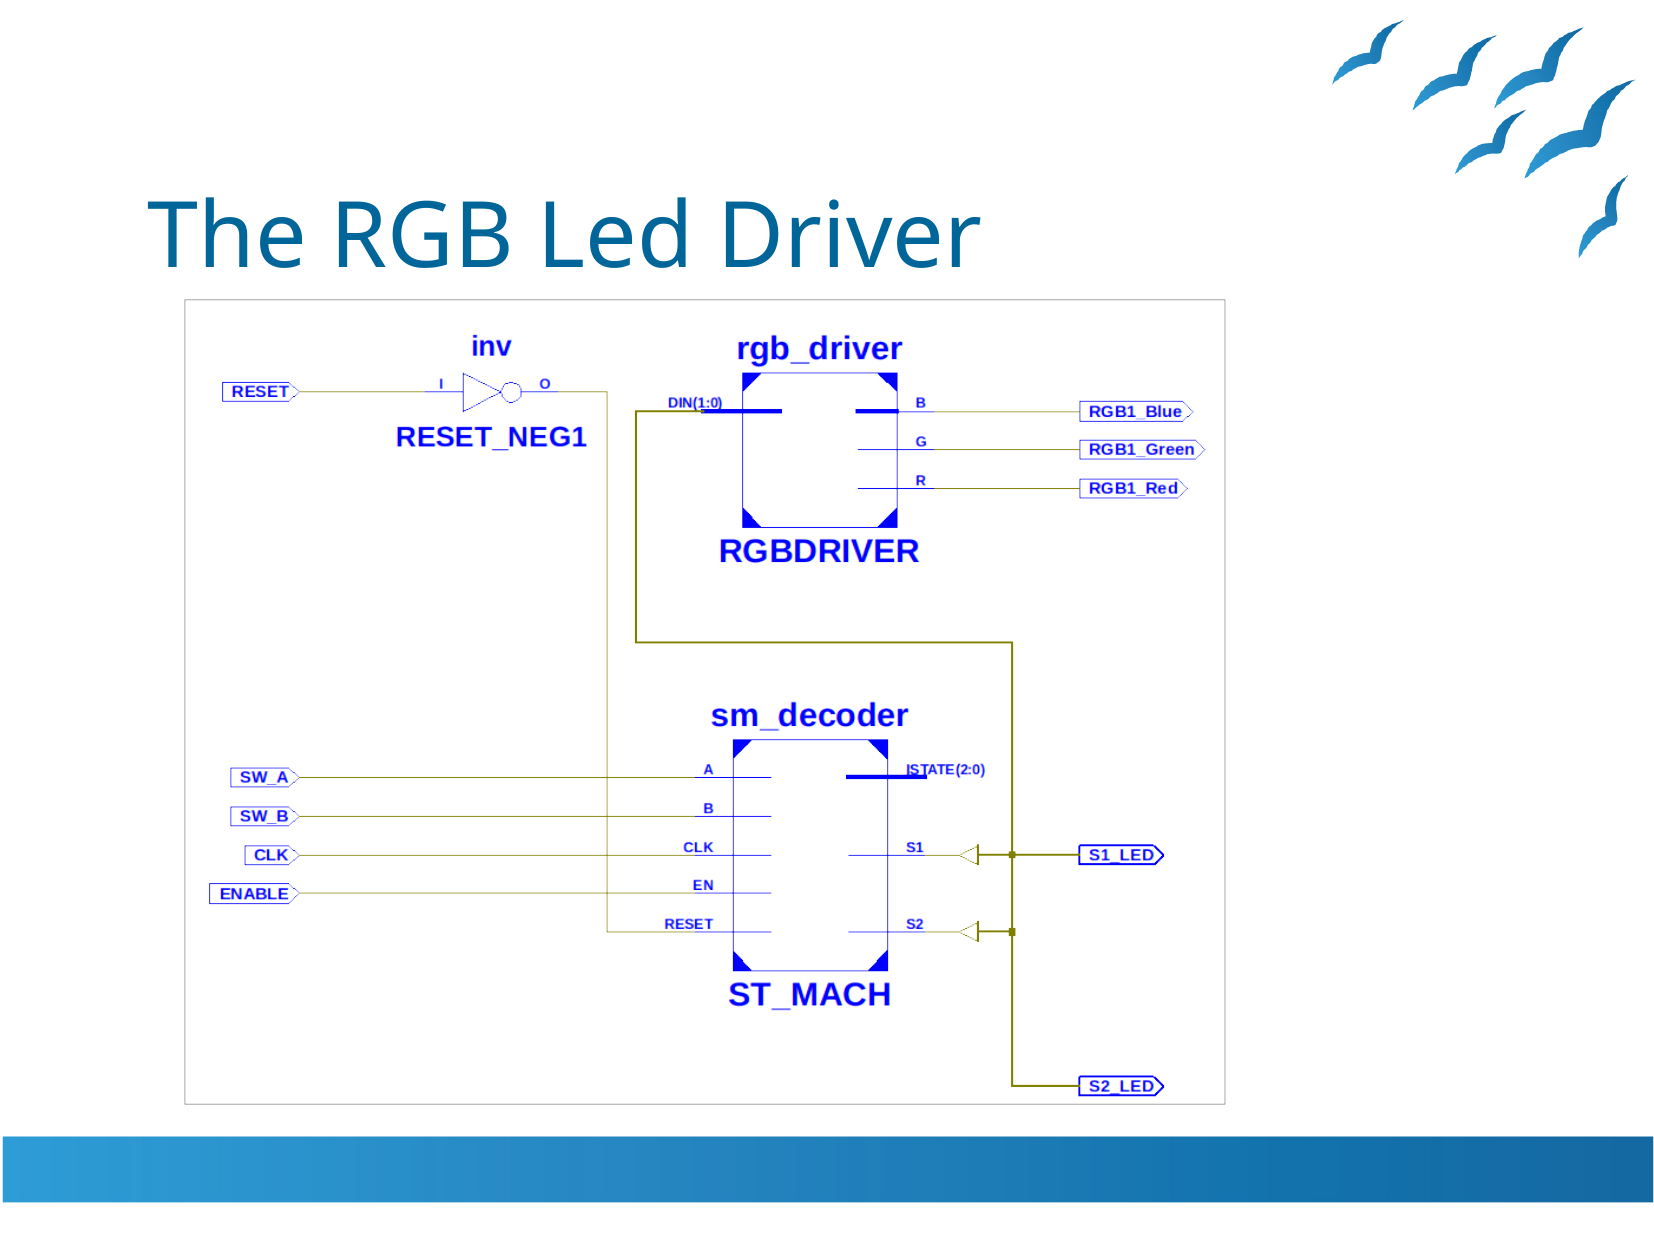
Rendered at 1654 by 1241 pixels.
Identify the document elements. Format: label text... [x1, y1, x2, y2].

title The RGB Led Driver [147, 177, 1506, 287]
picture [0, 0, 1654, 1241]
